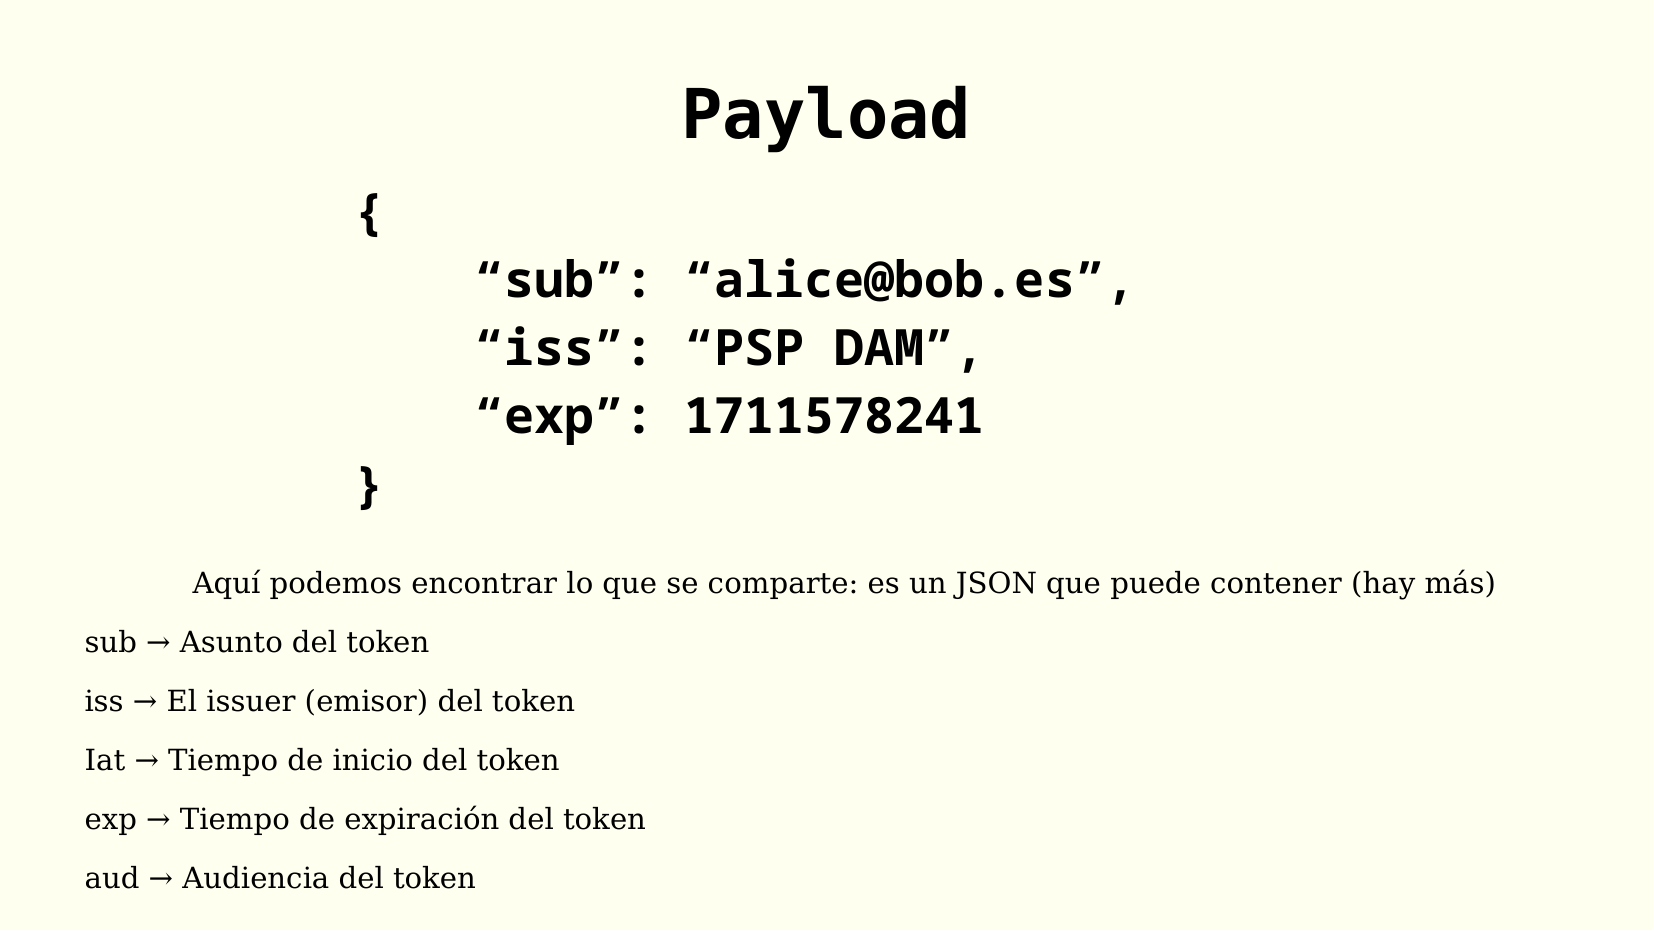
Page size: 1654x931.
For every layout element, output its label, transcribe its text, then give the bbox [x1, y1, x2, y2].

text_box Aquí podemos encontrar lo que se comparte: es un JSON que puede contener (hay más) sub → Asunto del token iss → El issuer (emisor) del token Iat → Tiempo de inicio del token exp → Tiempo de expiración del token aud → Audiencia del token [69, 558, 1621, 931]
title Payload [82, 37, 1571, 193]
subtitle { “sub”: “alice@bob.es”, “iss”: “PSP DAM”, “exp”: 1711578241 } [354, 191, 1441, 501]
